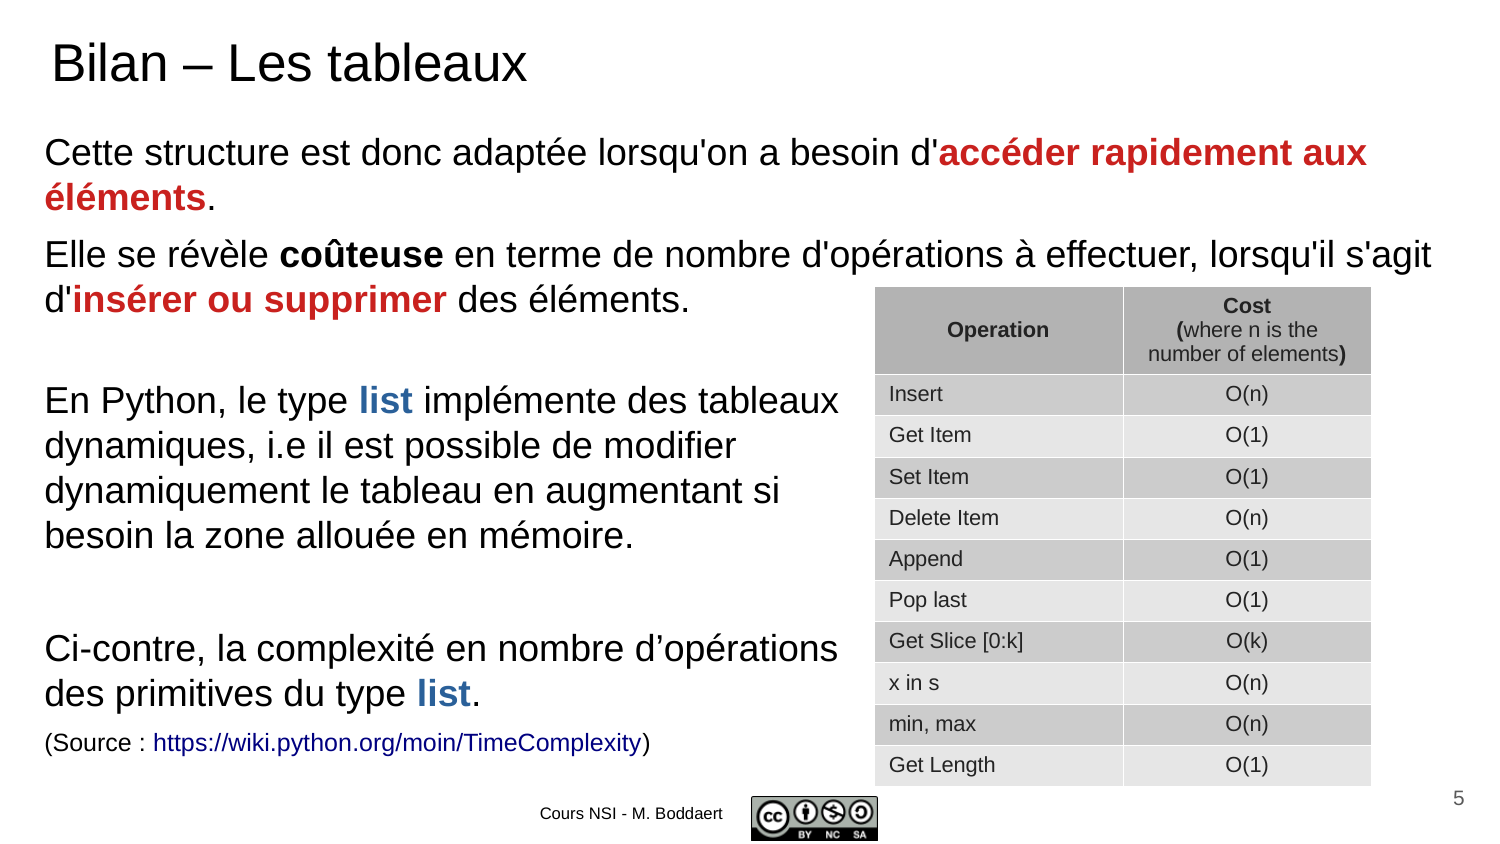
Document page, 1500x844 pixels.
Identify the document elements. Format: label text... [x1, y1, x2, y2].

text_box En Python, le type list implémente des tableaux dynamiques, i.e il est possible de modifier dynamiquement le tableau en augmentant si besoin la zone allouée en mémoire. Ci-contre, la complexité en nombre d’opérations des primitives du type list. (Source : https://wiki.python.org/moin/TimeComplexity) [29, 368, 874, 745]
picture [751, 796, 878, 841]
text_box Cette structure est donc adaptée lorsqu'on a besoin d'accéder rapidement aux éléments. Elle se révèle coûteuse en terme de nombre d'opérations à effectuer, lorsqu'il s'agit d'insérer ou supprimer des éléments. [29, 120, 1477, 325]
table_cell Delete Item [875, 499, 1123, 539]
table_cell O(n) [1124, 375, 1371, 415]
slide_number <numéro> [1389, 764, 1480, 830]
table_cell x in s [875, 663, 1123, 704]
table_cell O(1) [1124, 458, 1371, 498]
title Bilan – Les tableaux [51, 13, 1449, 108]
table_cell O(n) [1124, 499, 1371, 539]
table_cell O(1) [1124, 416, 1371, 457]
table_cell O(n) [1124, 663, 1371, 704]
table_header Cost (where n is the number of elements) [1124, 287, 1371, 374]
table_cell Set Item [875, 458, 1123, 498]
table_cell O(n) [1124, 705, 1371, 745]
table_cell O(1) [1124, 581, 1371, 621]
table_cell Get Slice [0:k] [875, 622, 1123, 662]
table_header Operation [875, 287, 1123, 374]
table_cell Get Item [875, 416, 1123, 457]
table_cell Append [875, 540, 1123, 580]
table_cell O(1) [1124, 540, 1371, 580]
table_cell Pop last [875, 581, 1123, 621]
table_cell O(1) [1124, 746, 1371, 786]
table_cell Get Length [875, 746, 1123, 786]
table_cell Insert [875, 375, 1123, 415]
table_cell min, max [875, 705, 1123, 745]
table_cell O(k) [1124, 622, 1371, 662]
